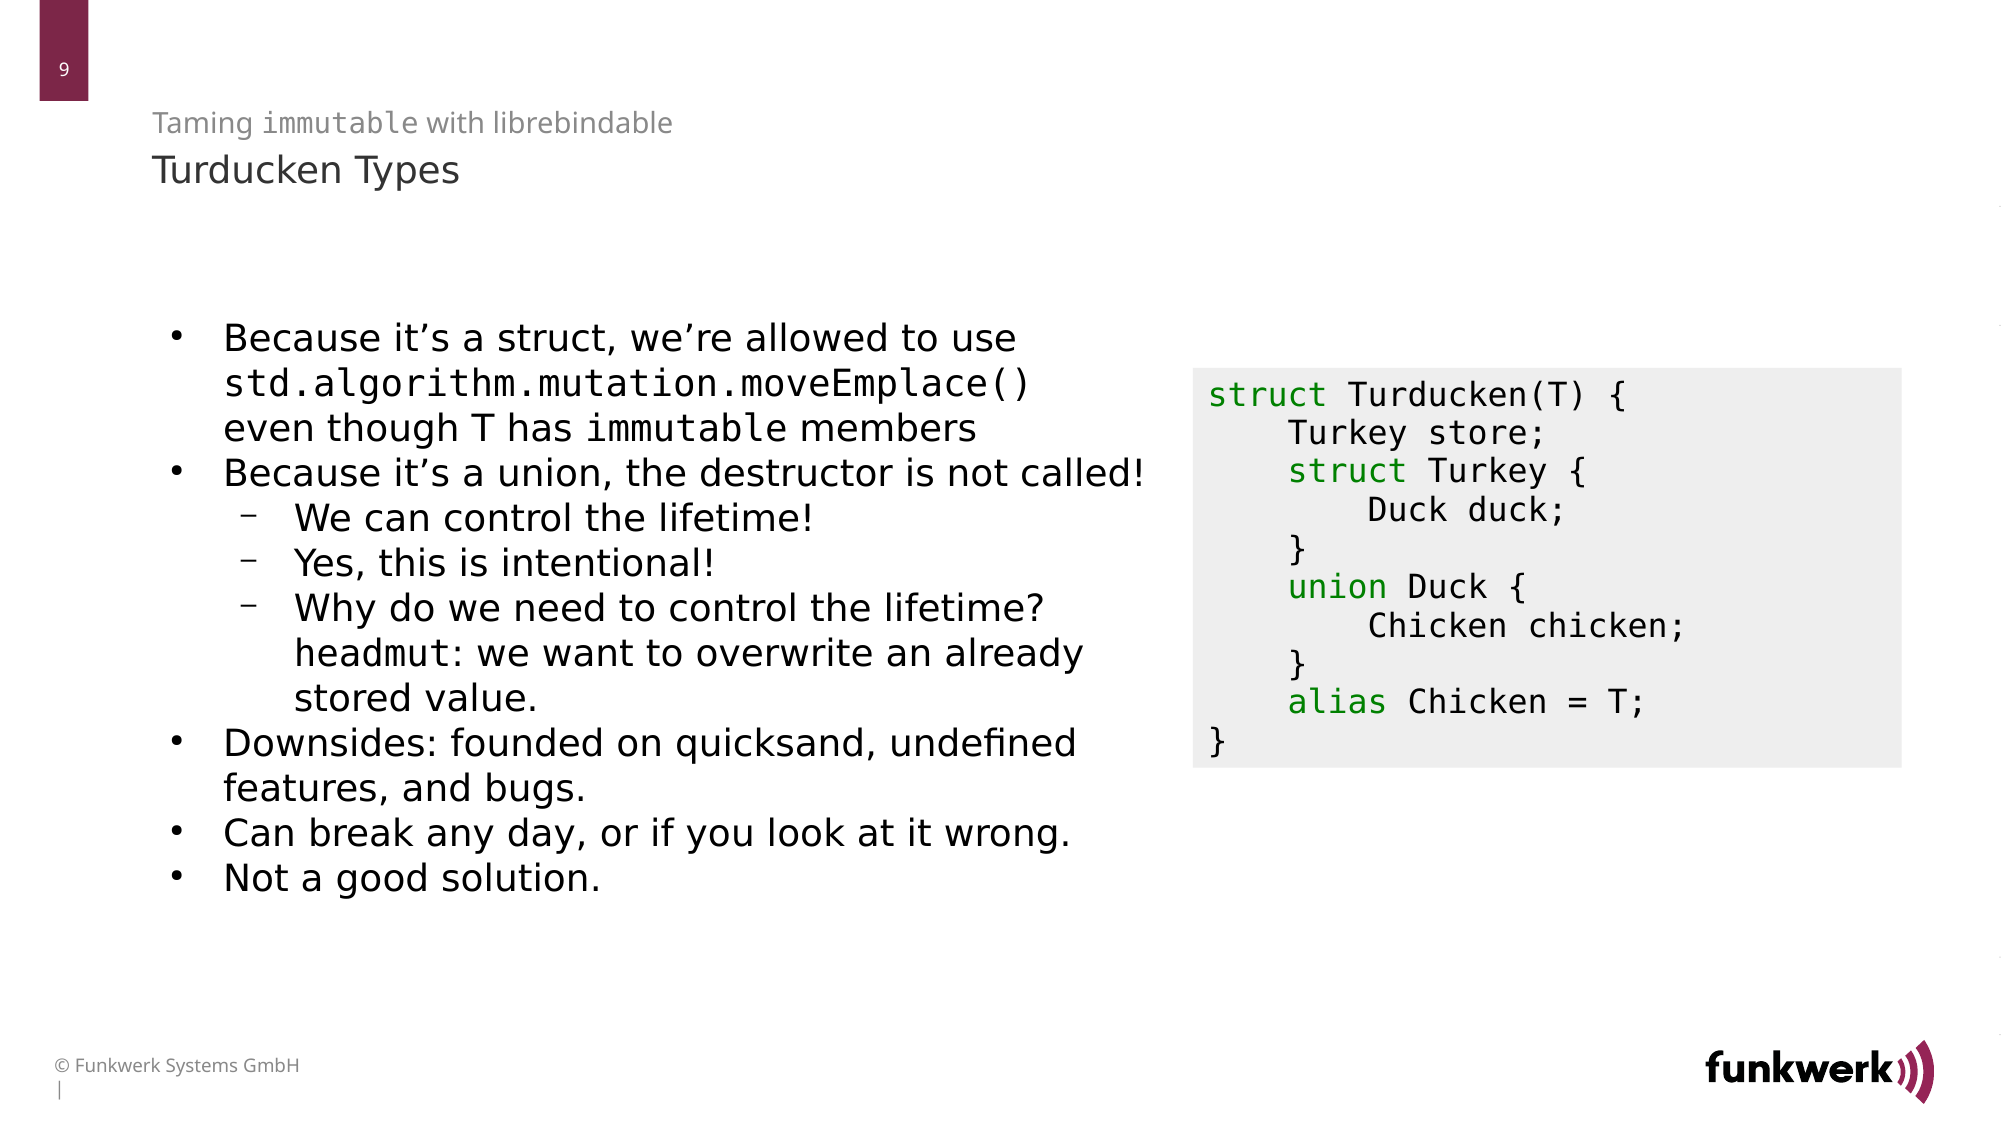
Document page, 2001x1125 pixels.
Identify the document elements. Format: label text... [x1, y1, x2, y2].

text_box Turducken Types [137, 141, 755, 201]
text_box Because it’s a struct, we’re allowed to use std.algorithm.mutation.moveEmplace() even though T has immutable members Because it’s a union, the destructor is not called! We can control the lifetime! Yes, this is intentional! Why do we need to control the lifetime? headmut: we want to overwrite an already stored value. Downsides: founded on quicksand, undefined features, and bugs. Can break any day, or if you look at it wrong. Not a good solution. [137, 307, 1170, 969]
text_box struct Turducken(T) { Turkey store; struct Turkey { Duck duck; } union Duck { Chicken chicken; } alias Chicken = T; } [1192, 367, 1902, 768]
text_box Taming immutable with librebindable [137, 100, 1850, 153]
